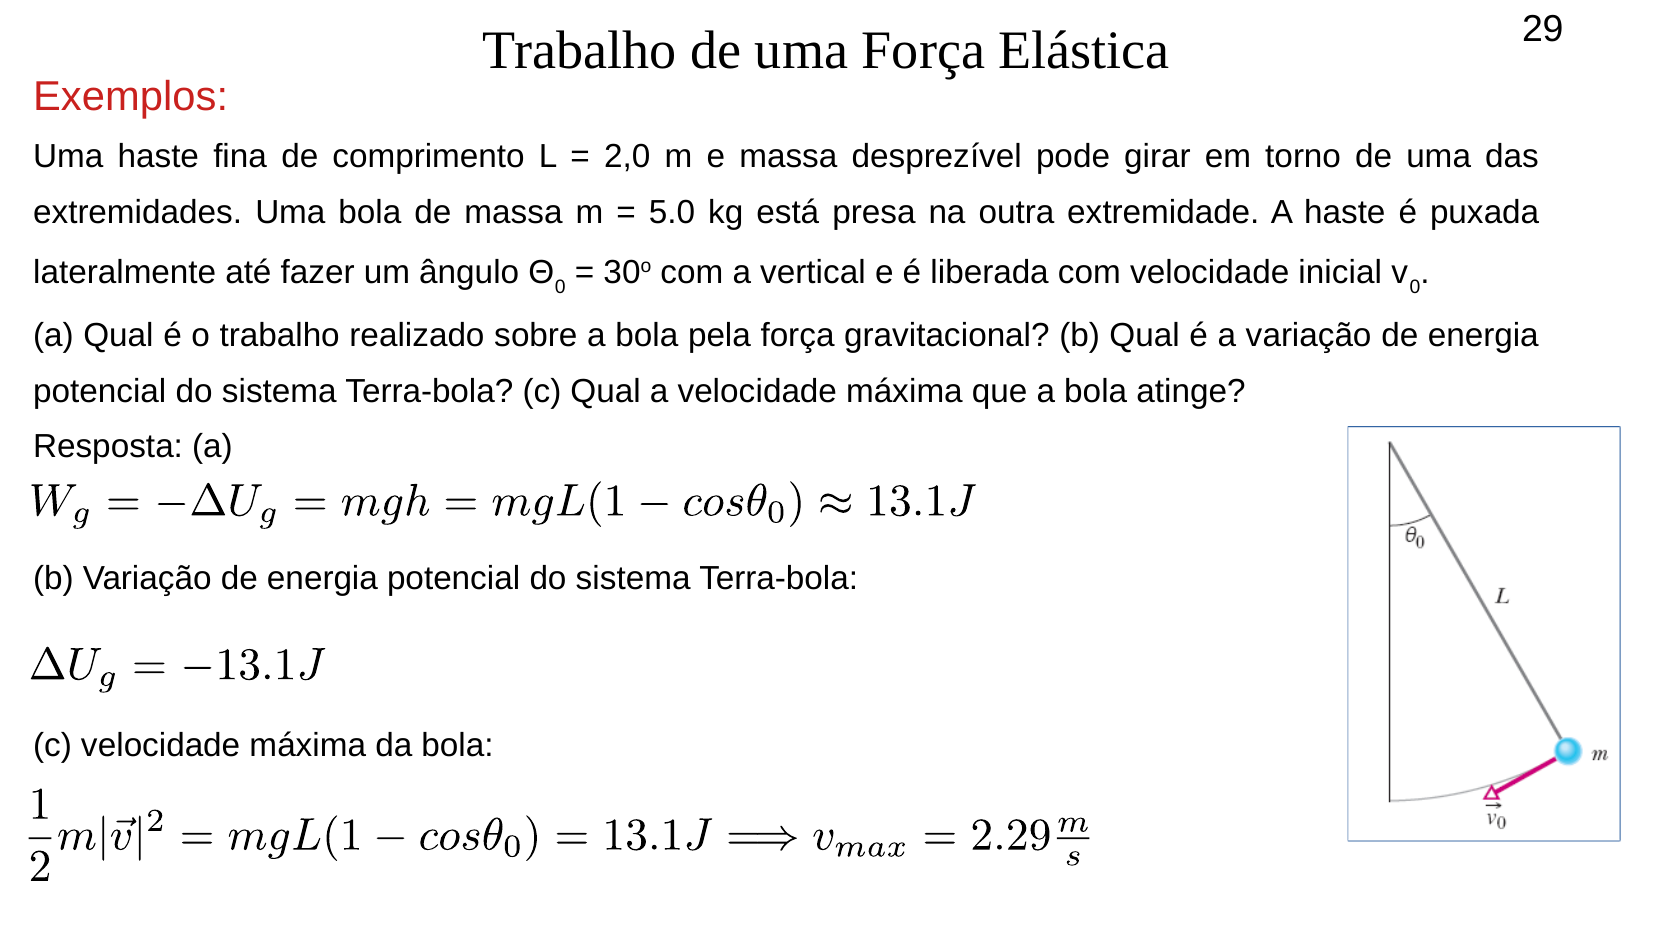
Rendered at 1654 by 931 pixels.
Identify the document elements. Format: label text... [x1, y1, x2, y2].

picture [26, 644, 328, 695]
text_box <number> [1507, 0, 1654, 71]
text_box Trabalho de uma Força Elástica [468, 0, 1186, 88]
picture [1347, 426, 1625, 848]
text_box Exemplos: Uma haste fina de comprimento L = 2,0 m e massa desprezível pode girar em torno de uma das extremidades. Uma bola de massa m = 5.0 kg está presa na outra extremidade. A haste é puxada lateralmente até fazer um ângulo Θ0 = 30o com a vertical e é liberada com velocidade inicial v0. (a) Qual é o trabalho realizado sobre a bola pela força gravitacional? (b) Qual é a variação de energia potencial do sistema Terra-bola? (c) Qual a velocidade máxima que a bola atinge? Resposta: (a) (b) Variação de energia potencial do sistema Terra-bola: (c) velocidade máxima da bola: [18, 65, 1612, 882]
picture [26, 479, 978, 531]
picture [26, 786, 1092, 883]
